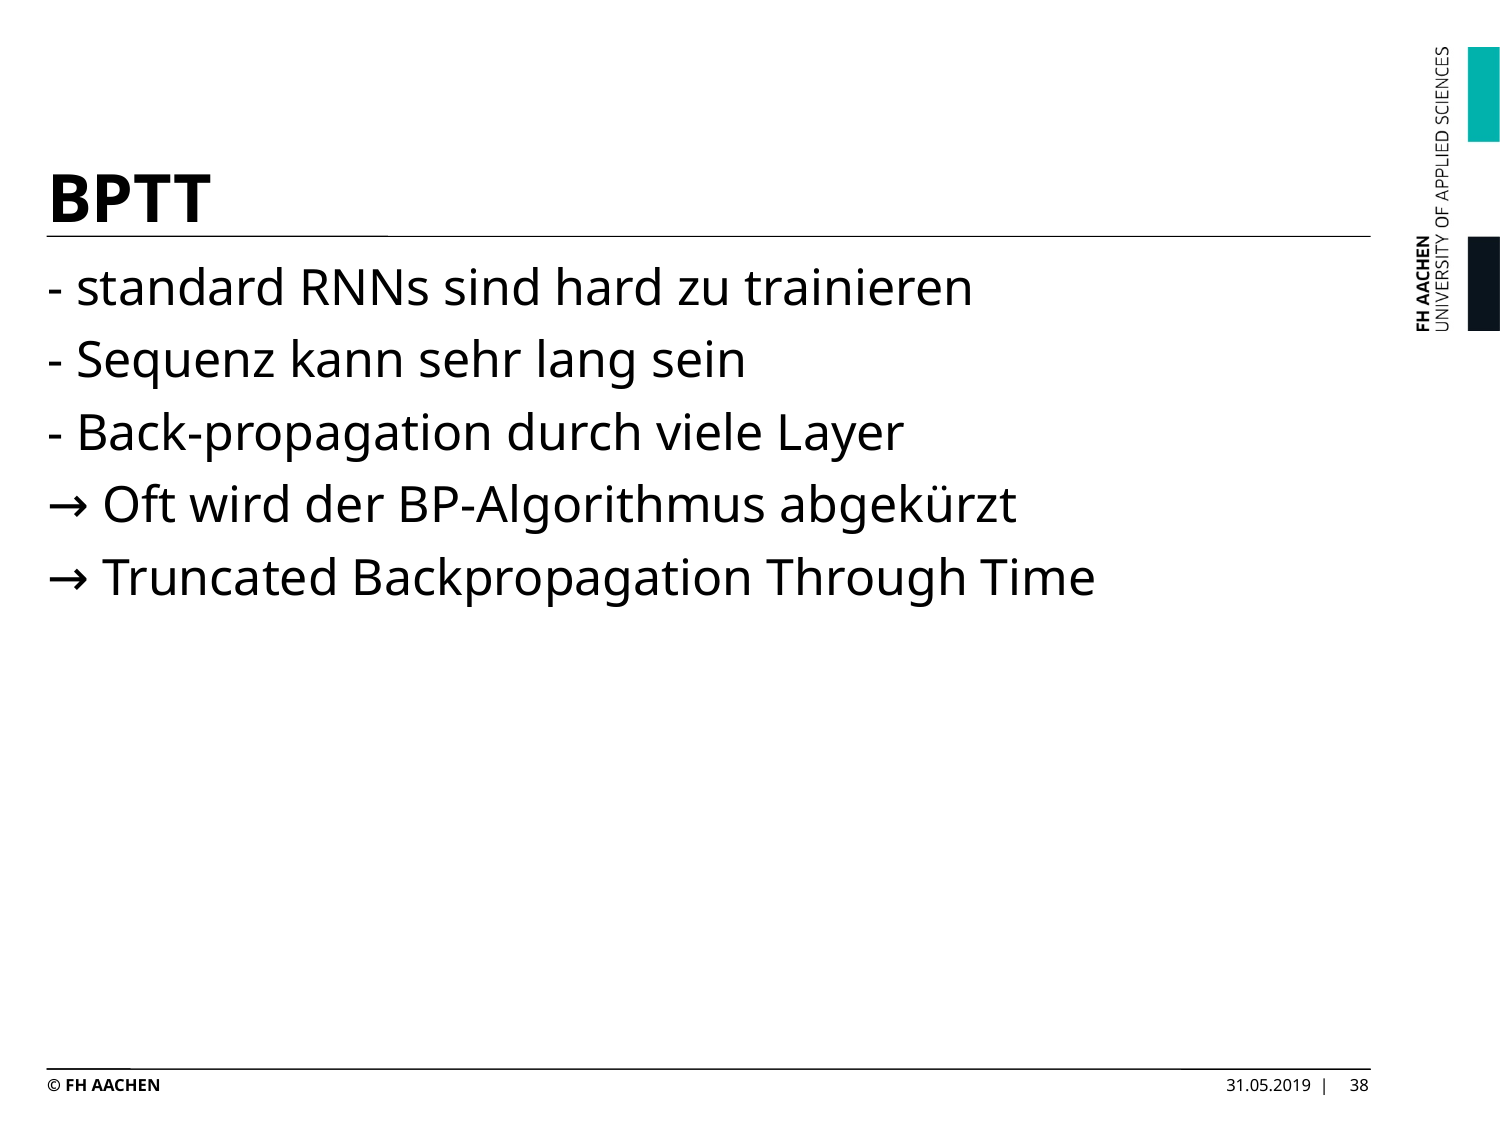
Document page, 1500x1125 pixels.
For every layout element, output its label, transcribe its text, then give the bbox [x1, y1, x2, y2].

title BPTT [47, 153, 1371, 237]
list - standard RNNs sind hard zu trainieren - Sequenz kann sehr lang sein - Back-propagation durch viele Layer → Oft wird der BP-Algorithmus abgekürzt → Truncated Backpropagation Through Time [47, 255, 1371, 1047]
picture [1404, 47, 1500, 331]
